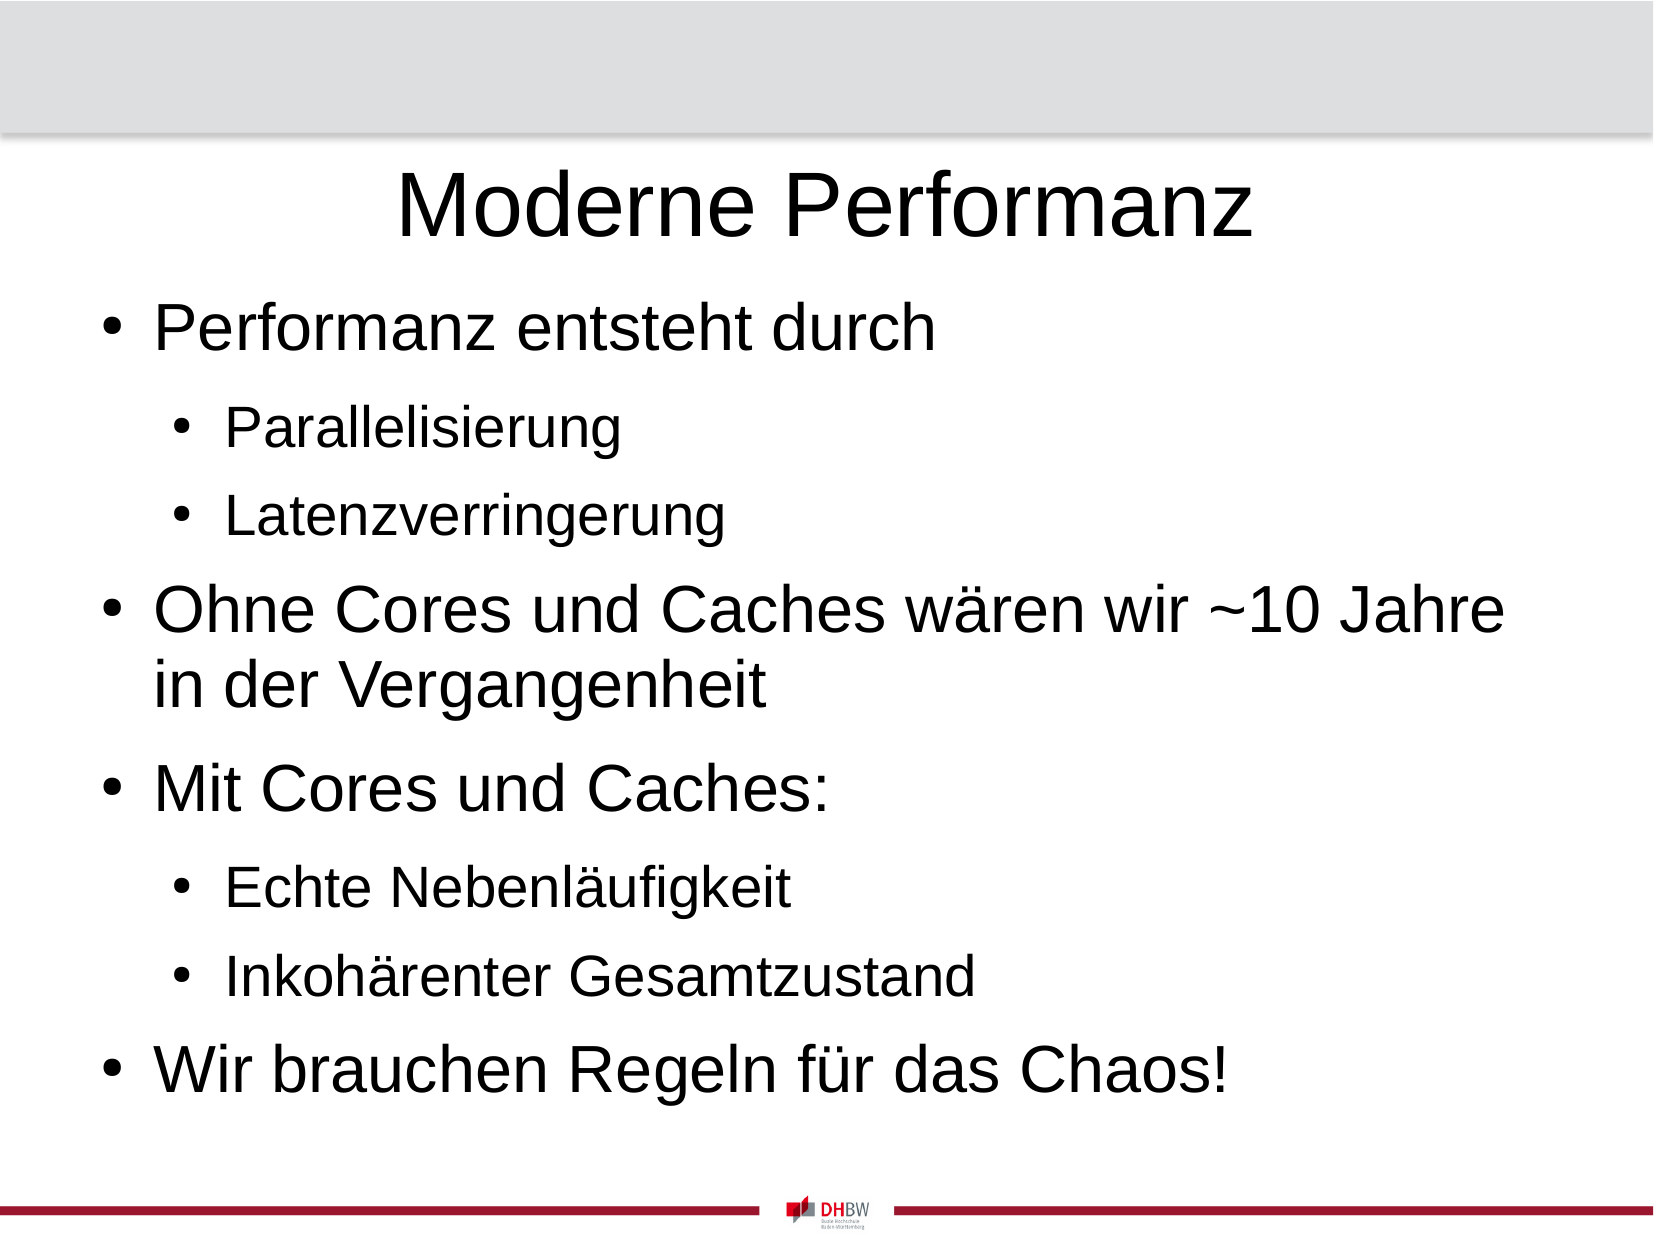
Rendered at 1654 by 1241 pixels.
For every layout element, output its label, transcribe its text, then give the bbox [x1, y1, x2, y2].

title Moderne Performanz [82, 49, 1571, 257]
list Performanz entsteht durch Parallelisierung Latenzverringerung Ohne Cores und Caches wären wir ~10 Jahre in der Vergangenheit Mit Cores und Caches: Echte Nebenläufigkeit Inkohärenter Gesamtzustand Wir brauchen Regeln für das Chaos! [82, 290, 1571, 1107]
picture [0, 1, 1654, 1237]
